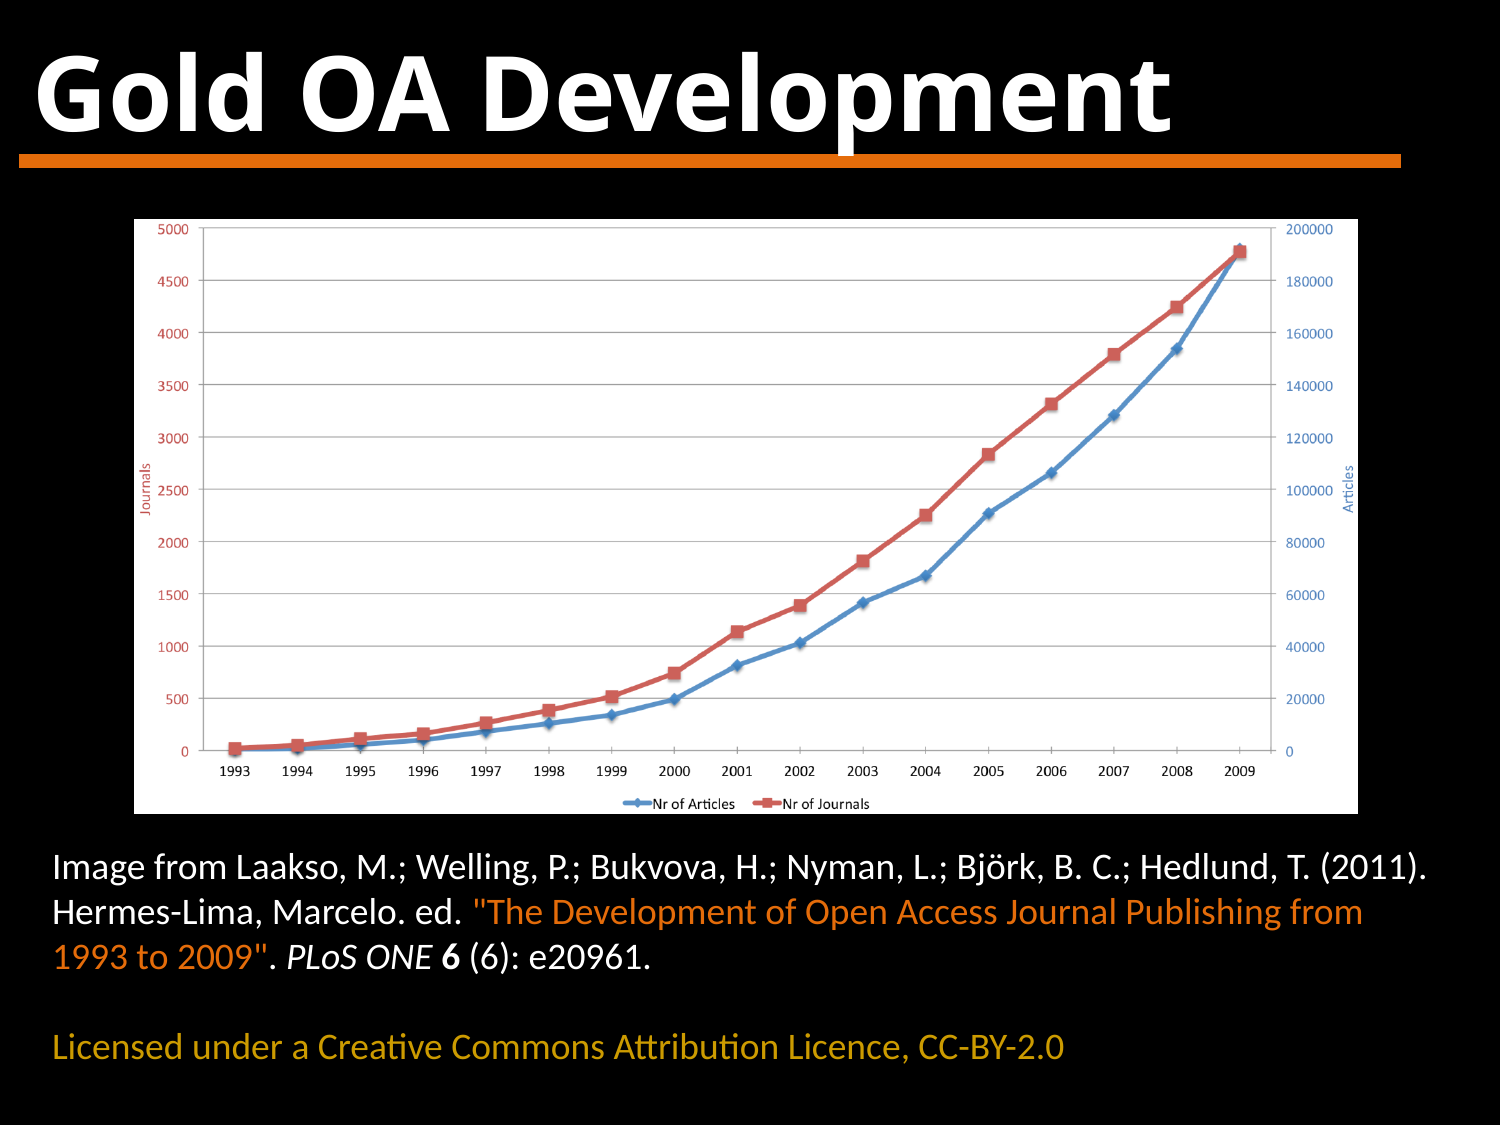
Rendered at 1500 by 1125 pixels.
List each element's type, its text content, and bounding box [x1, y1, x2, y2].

text_box Gold OA Development [17, 19, 1401, 161]
text_box Image from Laakso, M.; Welling, P.; Bukvova, H.; Nyman, L.; Björk, B. C.; Hedlund, T. (2011). Hermes-Lima, Marcelo. ed. "The Development of Open Access Journal Publishing from 1993 to 2009". PLoS ONE 6 (6): e20961. Licensed under a Creative Commons Attribution Licence, CC-BY-2.0 [37, 834, 1455, 1077]
picture [134, 219, 1358, 814]
